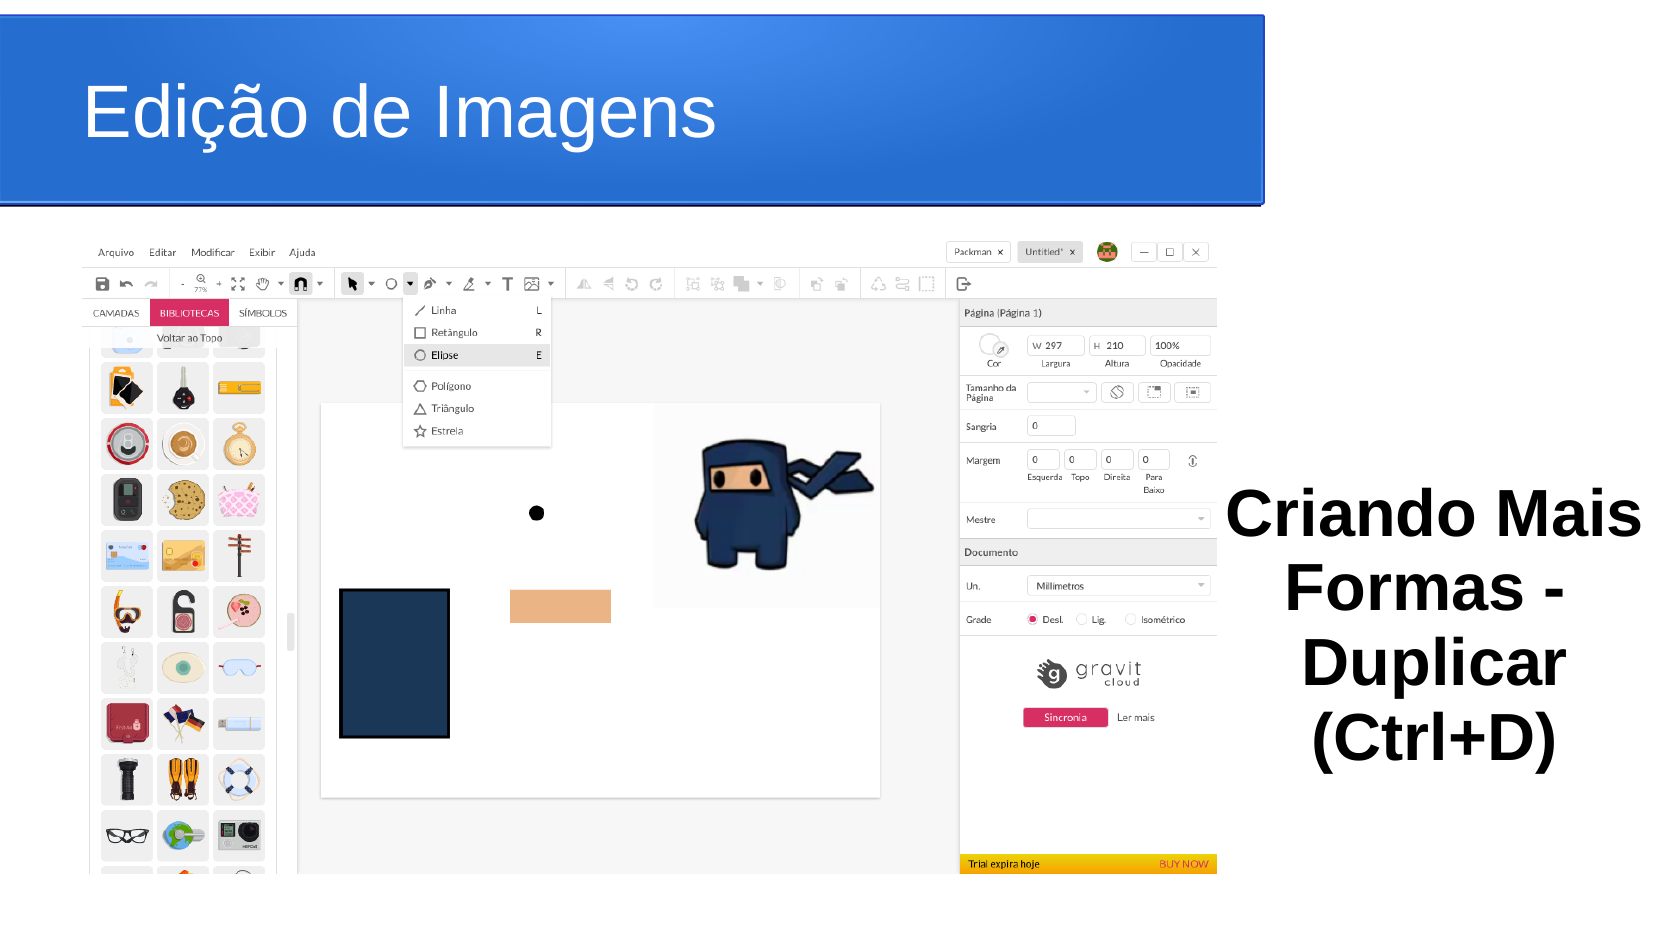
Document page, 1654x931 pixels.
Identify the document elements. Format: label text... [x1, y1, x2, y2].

title Edição de Imagens [82, 35, 1235, 189]
picture [82, 236, 1217, 875]
subtitle Criando Mais Formas - Duplicar (Ctrl+D) [1217, 475, 1654, 775]
